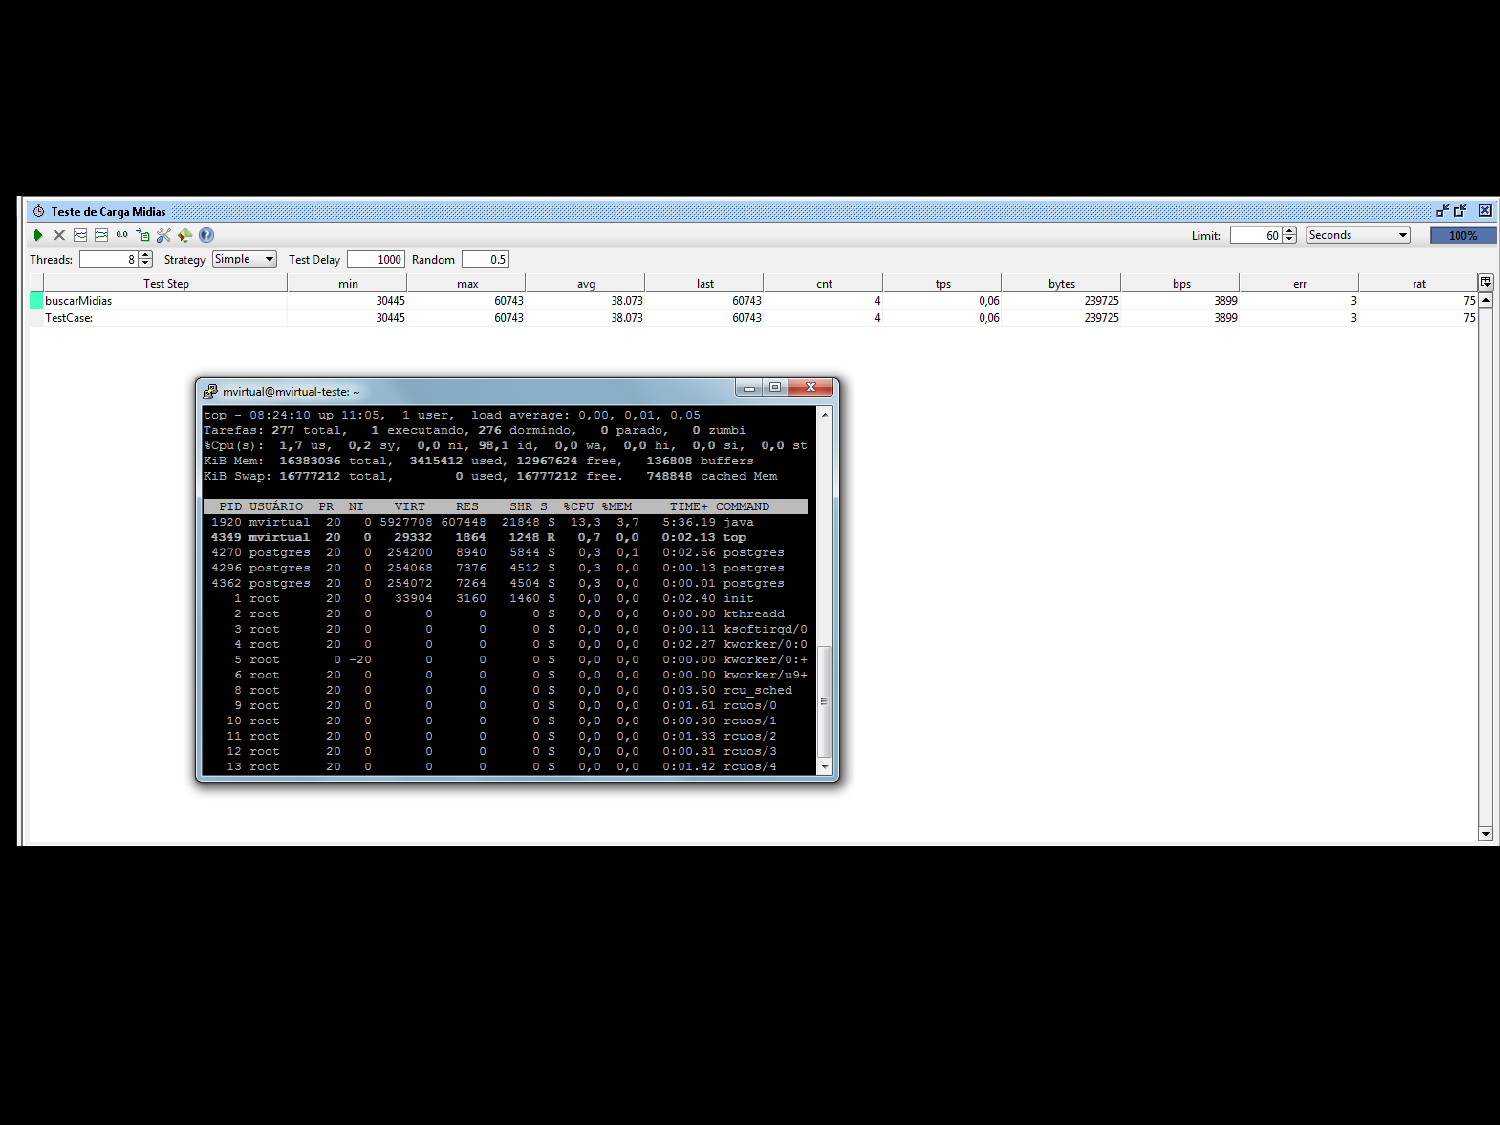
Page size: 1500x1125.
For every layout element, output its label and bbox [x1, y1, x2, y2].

picture [16, 196, 1500, 846]
